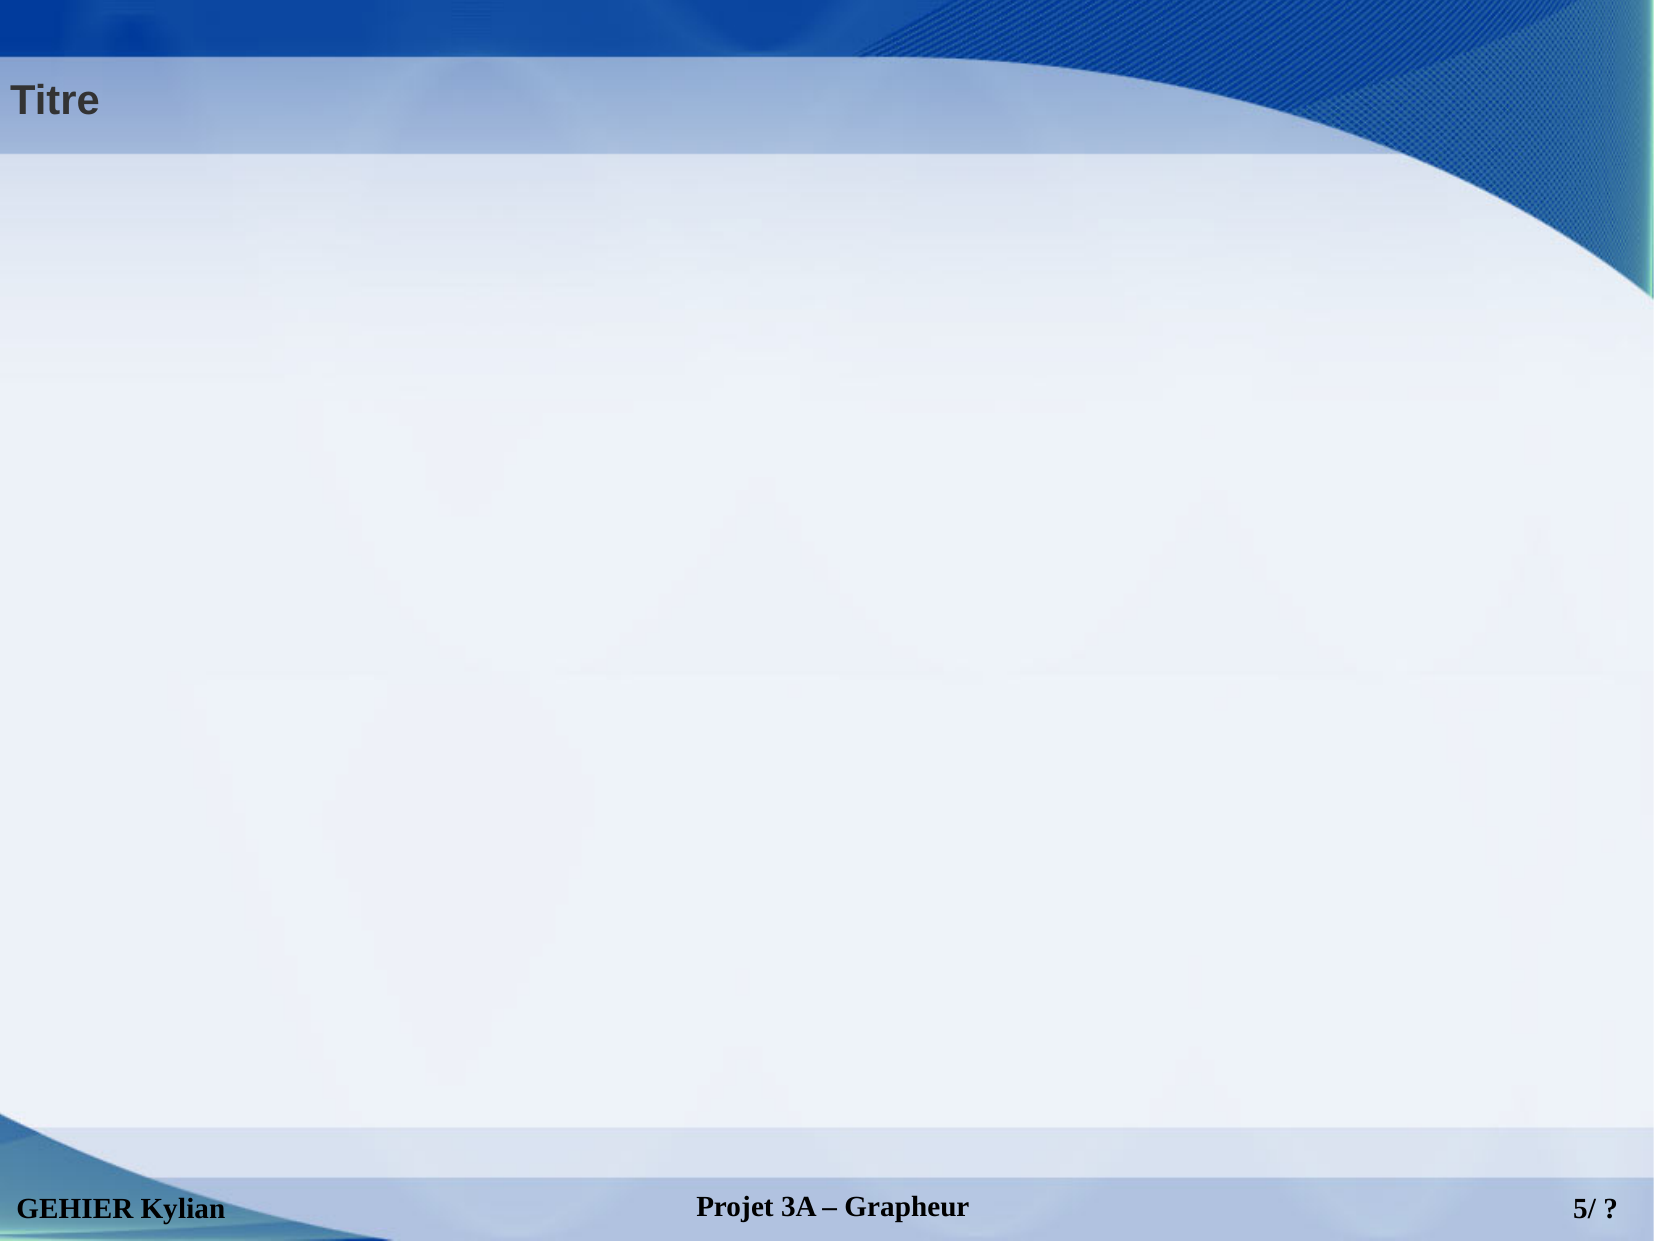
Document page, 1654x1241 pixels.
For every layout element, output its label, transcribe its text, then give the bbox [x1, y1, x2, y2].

text_box Titre [0, 69, 1047, 161]
picture [0, 0, 1654, 1241]
